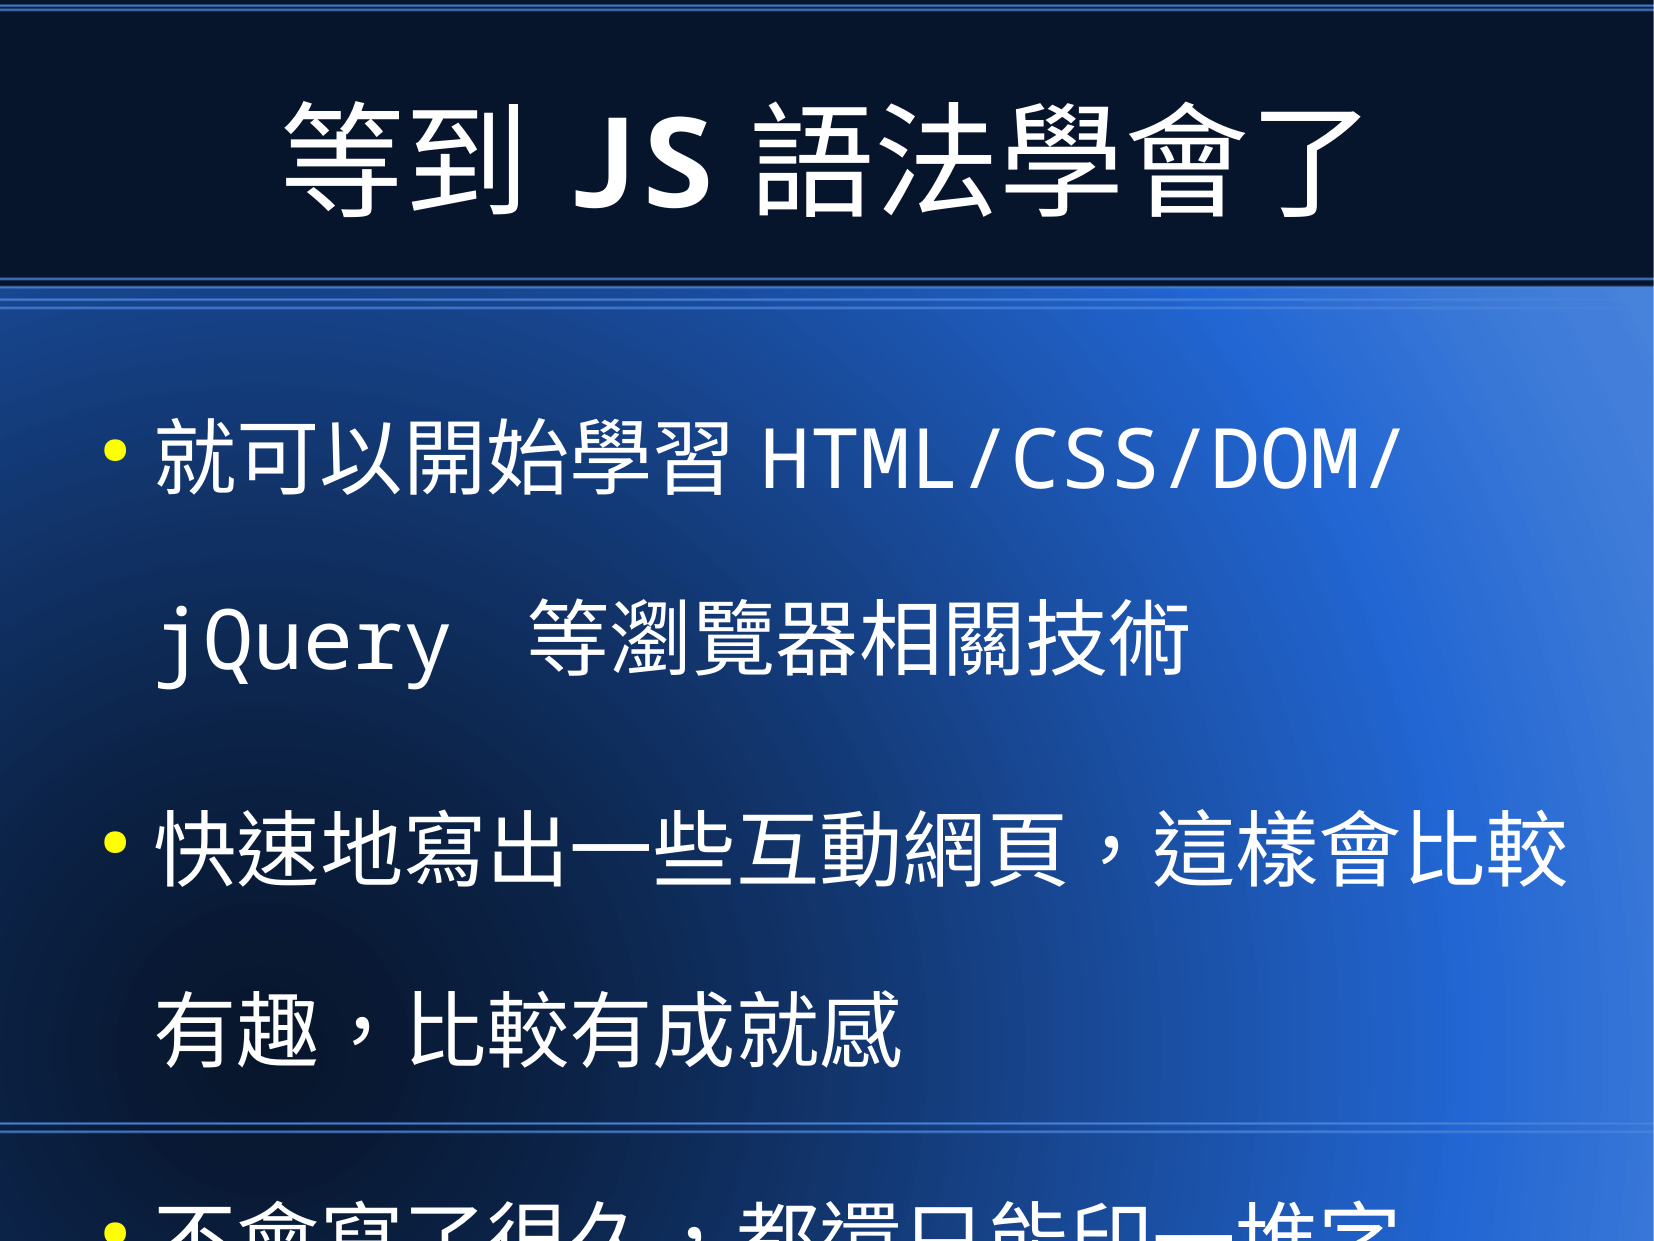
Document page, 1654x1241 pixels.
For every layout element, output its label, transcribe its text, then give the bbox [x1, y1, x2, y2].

list 就可以開始學習HTML/CSS/DOM/jQuery 等瀏覽器相關技術 快速地寫出一些互動網頁，這樣會比較有趣，比較有成就感 不會寫了很久，都還只能印一堆字 [82, 331, 1571, 1241]
title 等到JS語法學會了 [82, 49, 1571, 257]
picture [0, 0, 1654, 1241]
